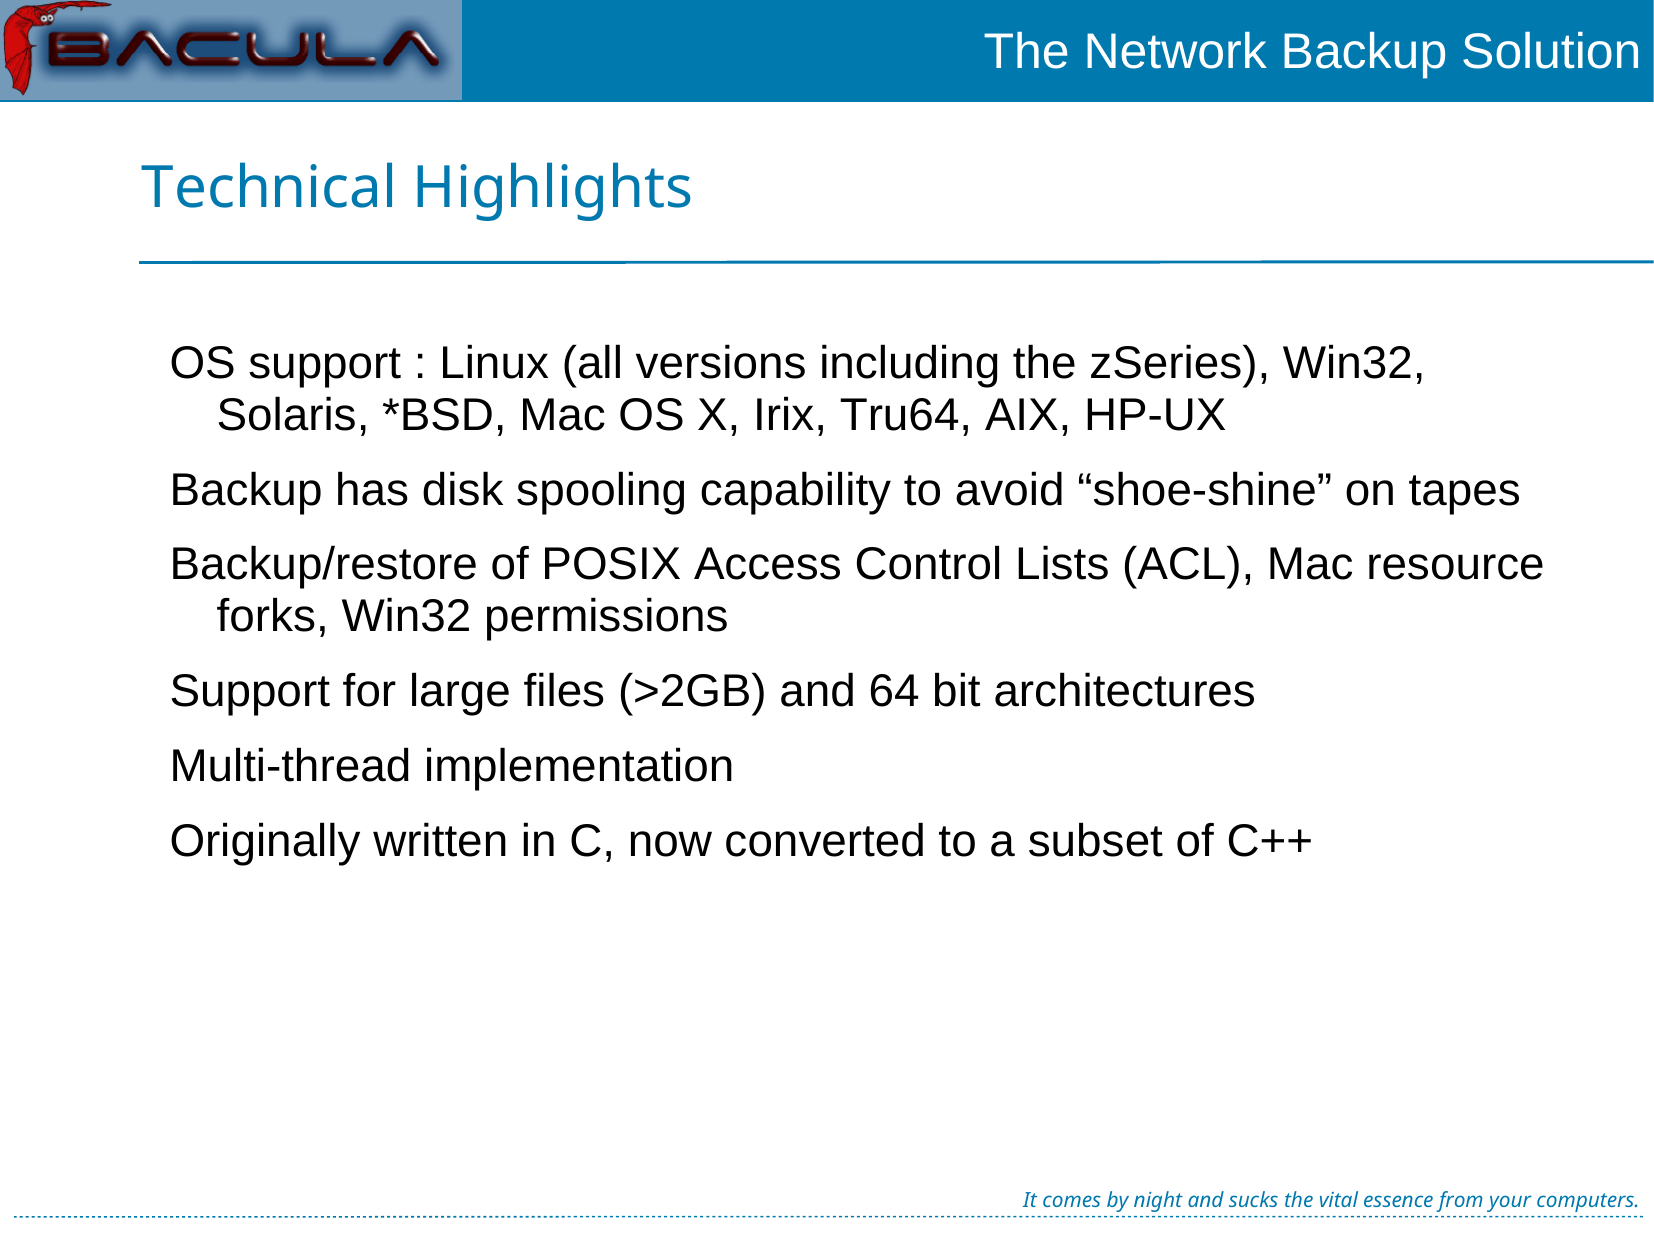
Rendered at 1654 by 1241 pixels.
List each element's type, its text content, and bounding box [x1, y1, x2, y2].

picture [0, 0, 461, 99]
list OS support : Linux (all versions including the zSeries), Win32, Solaris, *BSD, Mac OS X, Irix, Tru64, AIX, HP-UX Backup has disk spooling capability to avoid “shoe-shine” on tapes Backup/restore of POSIX Access Control Lists (ACL), Mac resource forks, Win32 permissions Support for large files (>2GB) and 64 bit architectures Multi-thread implementation Originally written in C, now converted to a subset of C++ [75, 337, 1593, 1088]
title Technical Highlights [141, 112, 1501, 226]
